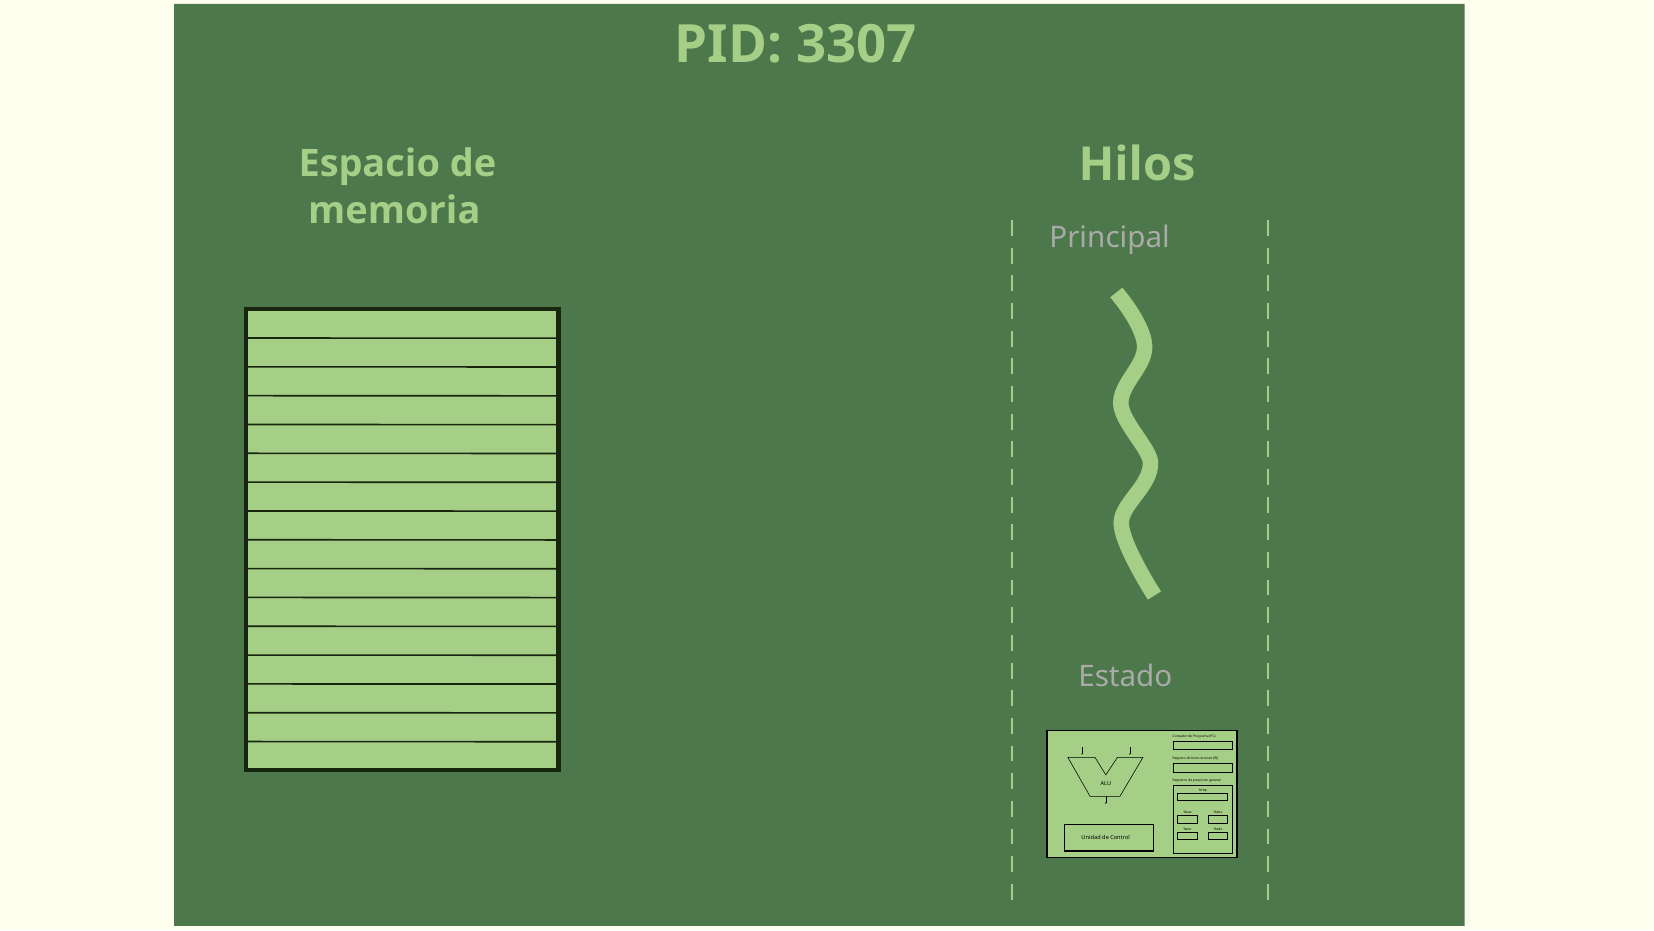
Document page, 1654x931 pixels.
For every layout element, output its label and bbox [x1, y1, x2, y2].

picture [174, 3, 1465, 926]
